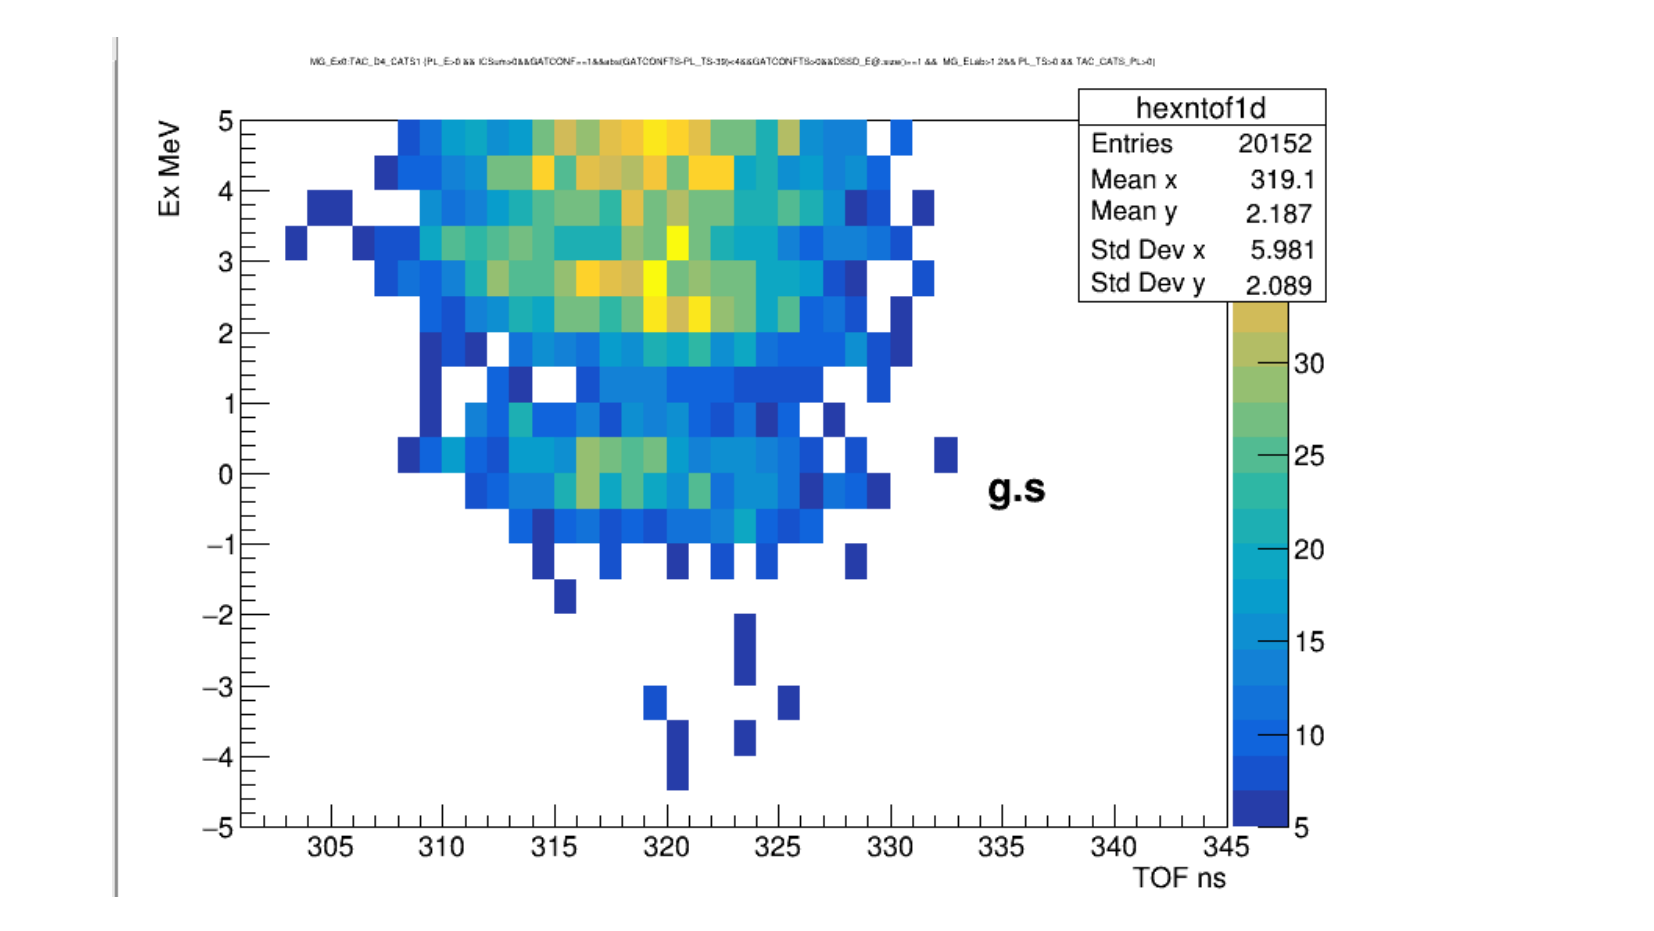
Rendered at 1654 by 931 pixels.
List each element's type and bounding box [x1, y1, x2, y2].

picture [112, 37, 1352, 897]
